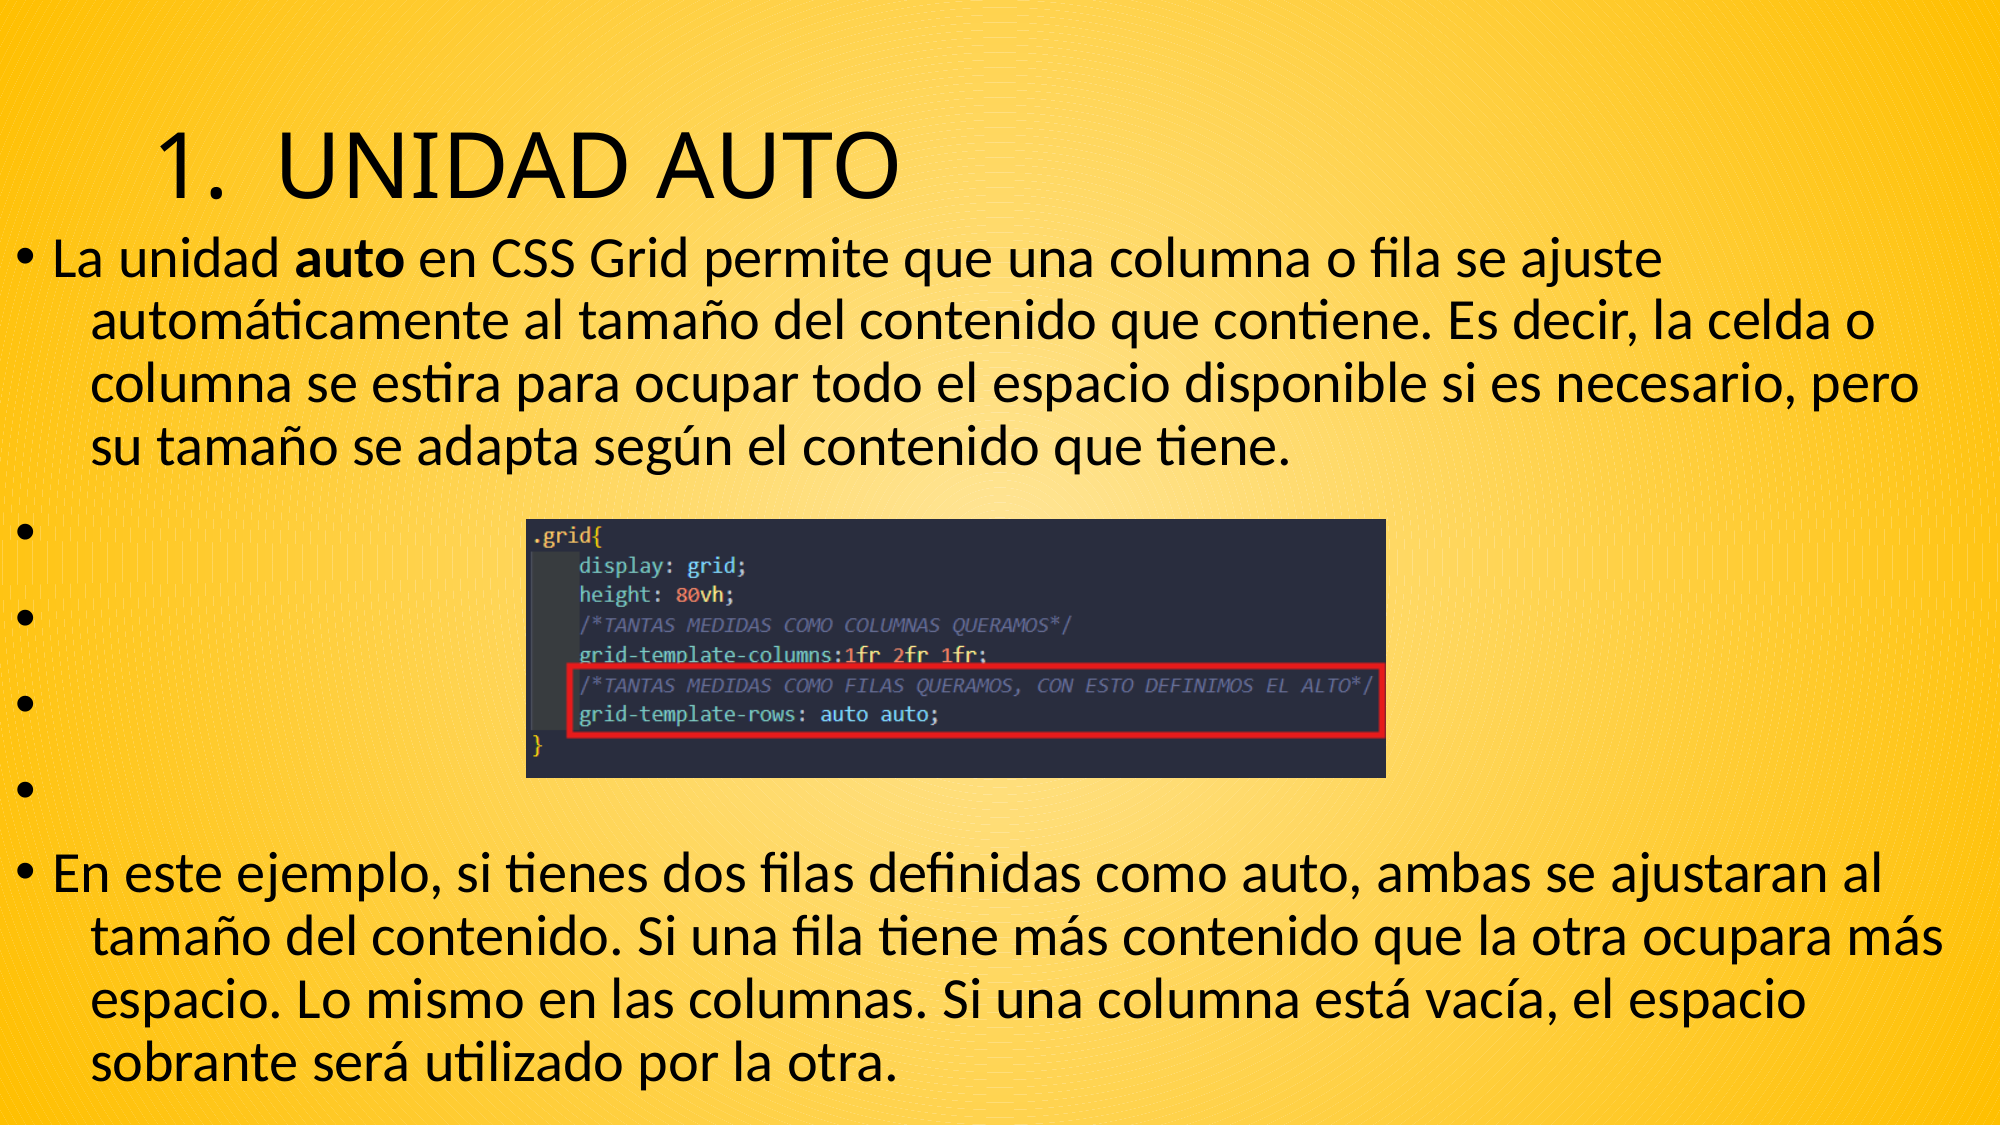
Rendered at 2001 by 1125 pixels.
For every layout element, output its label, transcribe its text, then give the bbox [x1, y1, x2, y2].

list La unidad auto en CSS Grid permite que una columna o fila se ajuste automáticamente al tamaño del contenido que contiene. Es decir, la celda o columna se estira para ocupar todo el espacio disponible si es necesario, pero su tamaño se adapta según el contenido que tiene. En este ejemplo, si tienes dos filas definidas como auto, ambas se ajustaran al tamaño del contenido. Si una fila tiene más contenido que la otra ocupara más espacio. Lo mismo en las columnas. Si una columna está vacía, el espacio sobrante será utilizado por la otra. [0, 219, 2000, 1125]
title UNIDAD AUTO [137, 59, 1863, 219]
picture [526, 520, 1386, 778]
